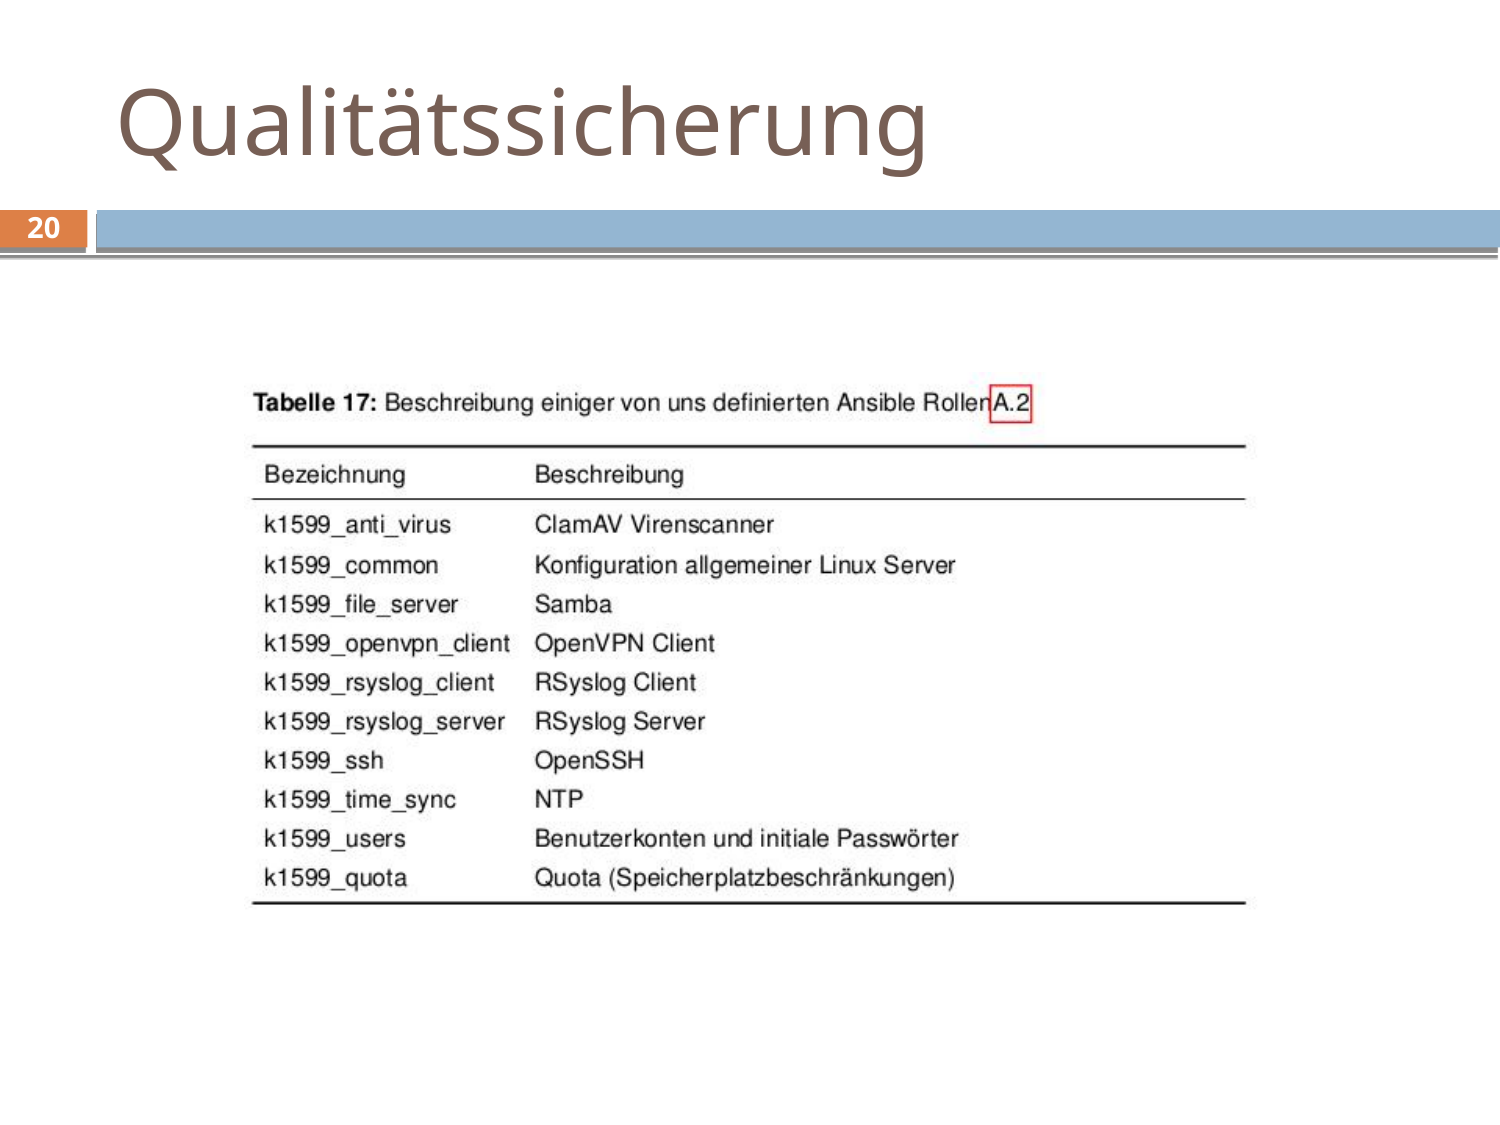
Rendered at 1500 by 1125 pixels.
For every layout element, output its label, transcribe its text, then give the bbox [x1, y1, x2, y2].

picture [244, 372, 1262, 923]
title Qualitätssicherung [100, 37, 1438, 200]
